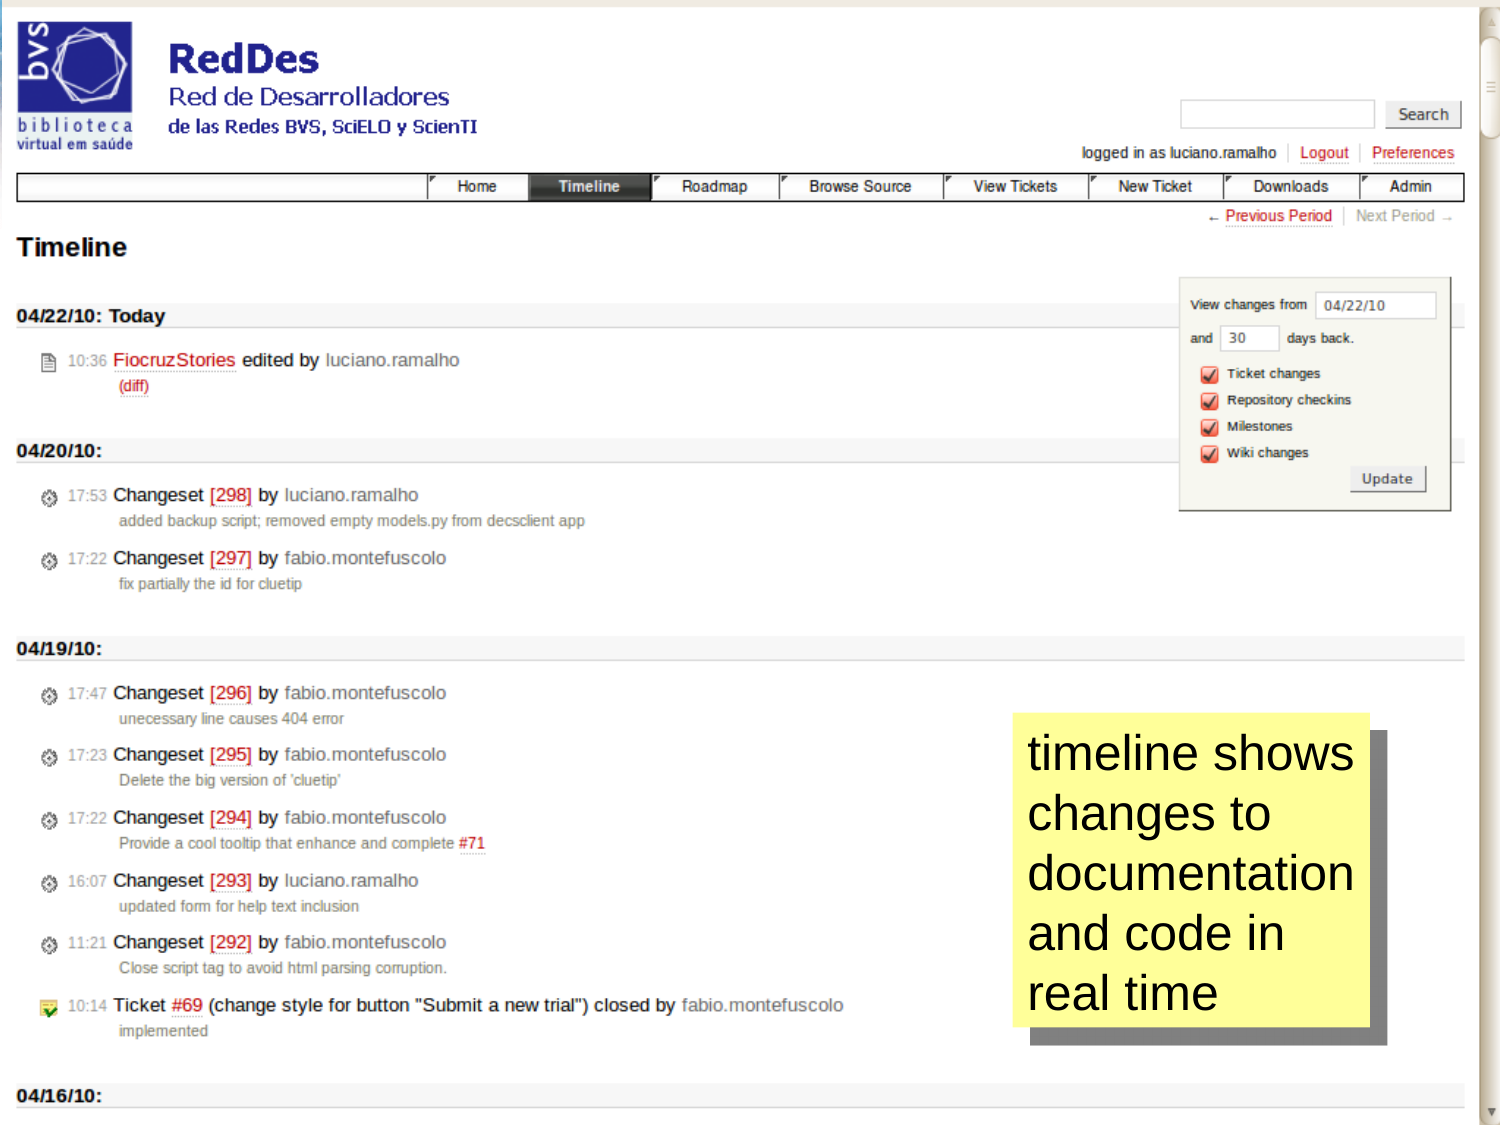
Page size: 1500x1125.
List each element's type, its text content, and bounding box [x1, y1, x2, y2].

picture [0, 0, 1500, 1125]
text_box timeline shows changes to documentation and code in real time [1012, 712, 1370, 1028]
